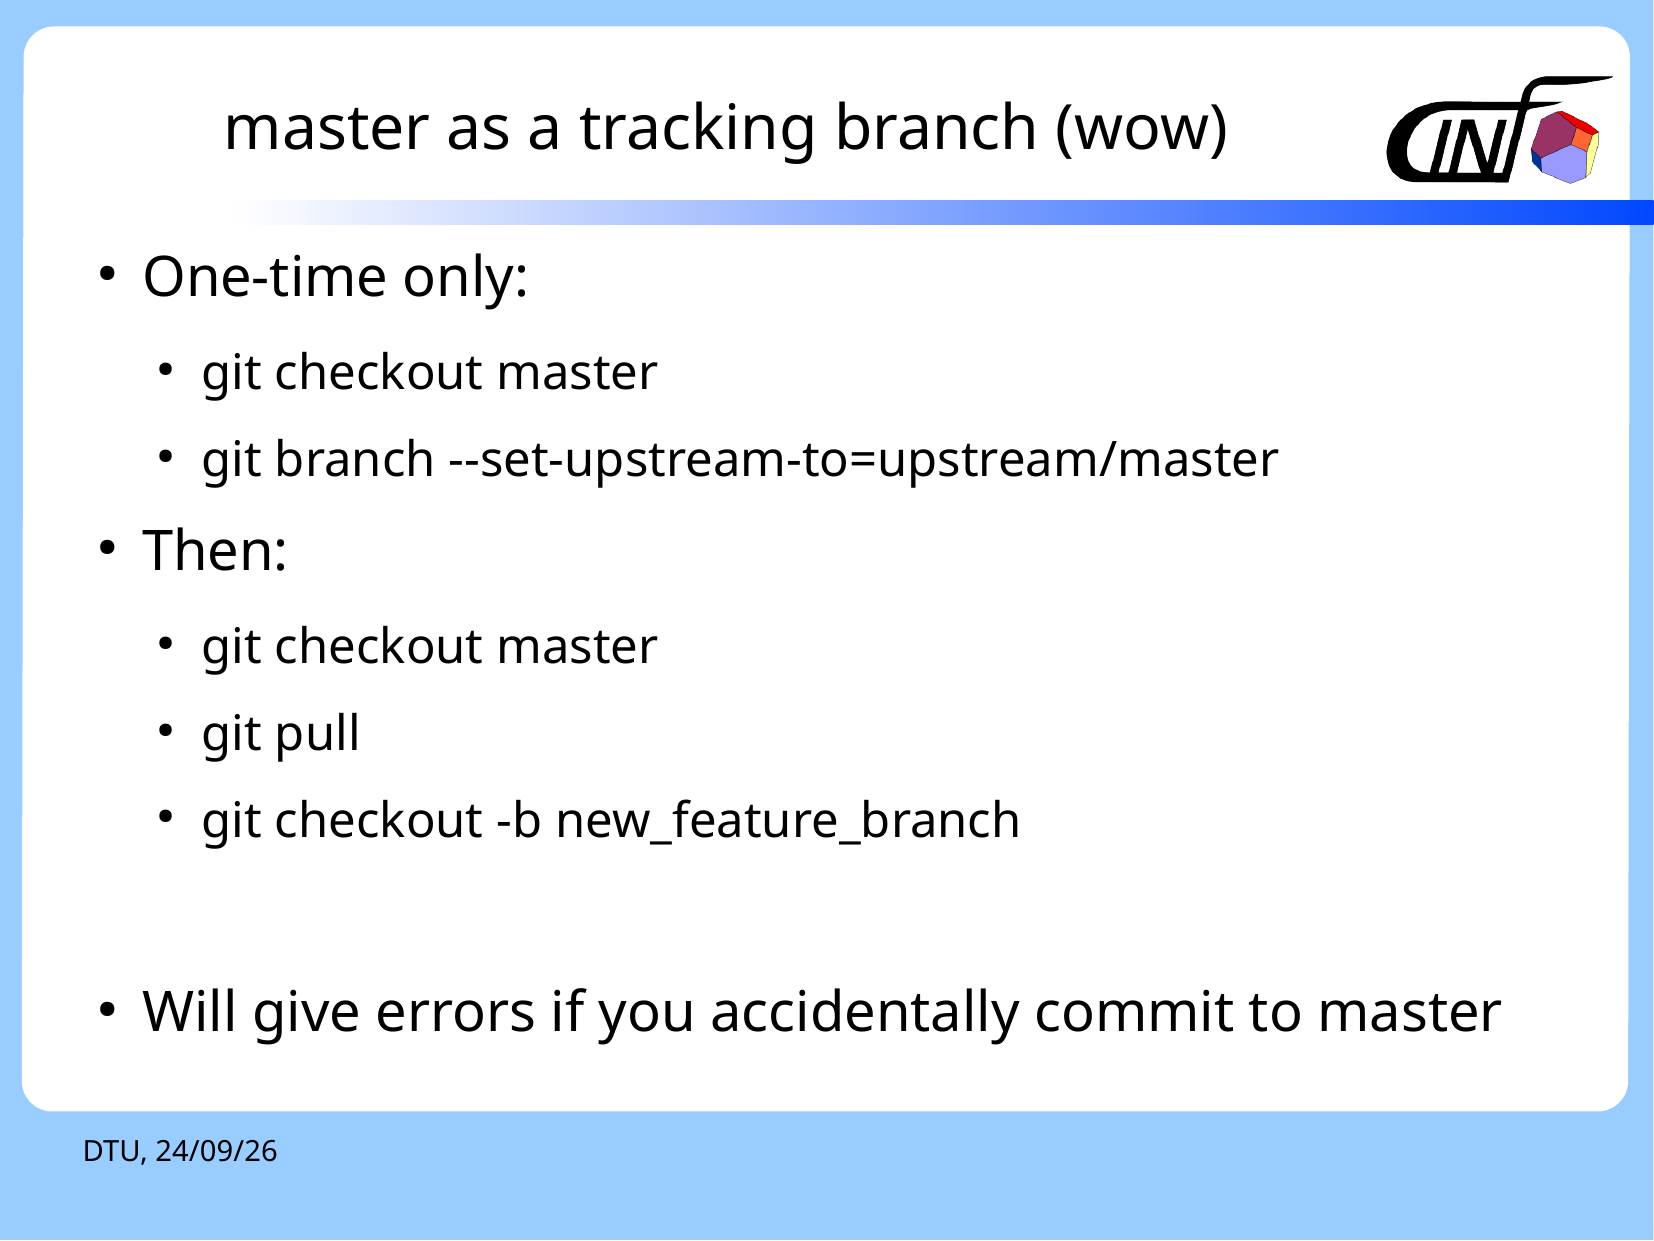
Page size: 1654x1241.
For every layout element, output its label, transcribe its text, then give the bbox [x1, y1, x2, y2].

picture [1386, 76, 1613, 184]
list One-time only: git checkout master git branch --set-upstream-to=upstream/master Then: git checkout master git pull git checkout -b new_feature_branch Will give errors if you accidentally commit to master [82, 236, 1583, 1055]
title master as a tracking branch (wow) [82, 49, 1371, 201]
